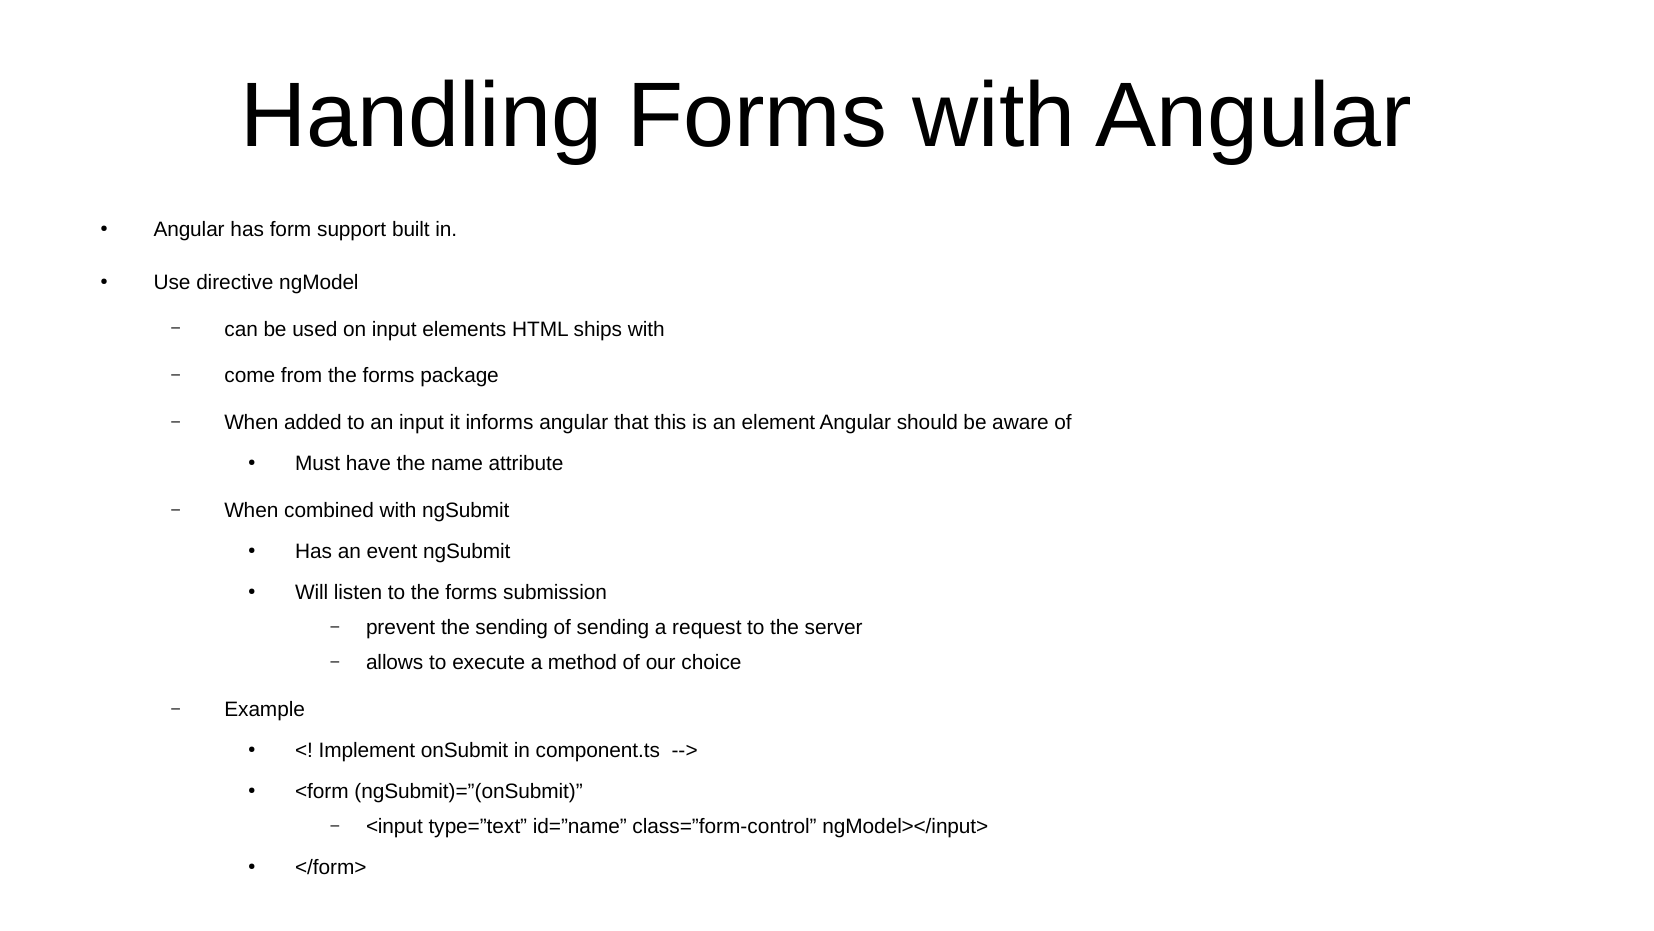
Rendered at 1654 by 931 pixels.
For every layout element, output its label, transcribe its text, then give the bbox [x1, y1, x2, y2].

title Handling Forms with Angular [82, 37, 1571, 193]
list Angular has form support built in. Use directive ngModel can be used on input elements HTML ships with come from the forms package When added to an input it informs angular that this is an element Angular should be aware of Must have the name attribute When combined with ngSubmit Has an event ngSubmit Will listen to the forms submission prevent the sending of sending a request to the server allows to execute a method of our choice Example <! Implement onSubmit in component.ts --> <form (ngSubmit)=”(onSubmit)” <input type=”text” id=”name” class=”form-control” ngModel></input> </form> [82, 217, 1606, 901]
